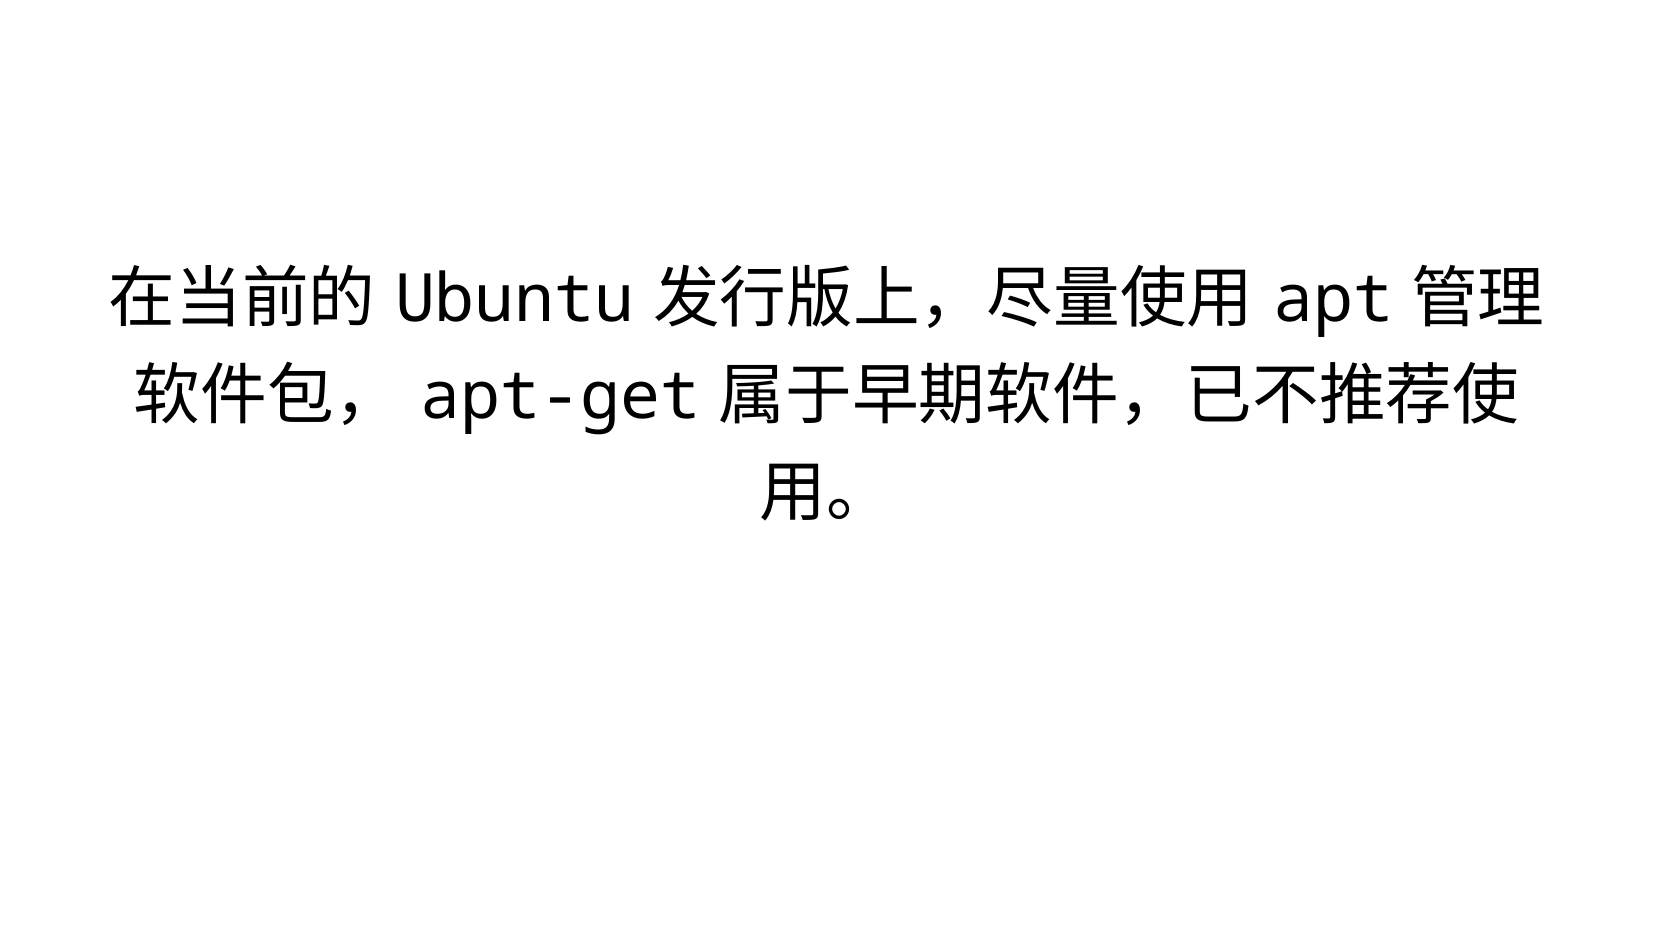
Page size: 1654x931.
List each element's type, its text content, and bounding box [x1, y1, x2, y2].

subtitle 在当前的Ubuntu发行版上，尽量使用apt管理软件包，apt-get属于早期软件，已不推荐使用。 [82, 37, 1571, 742]
